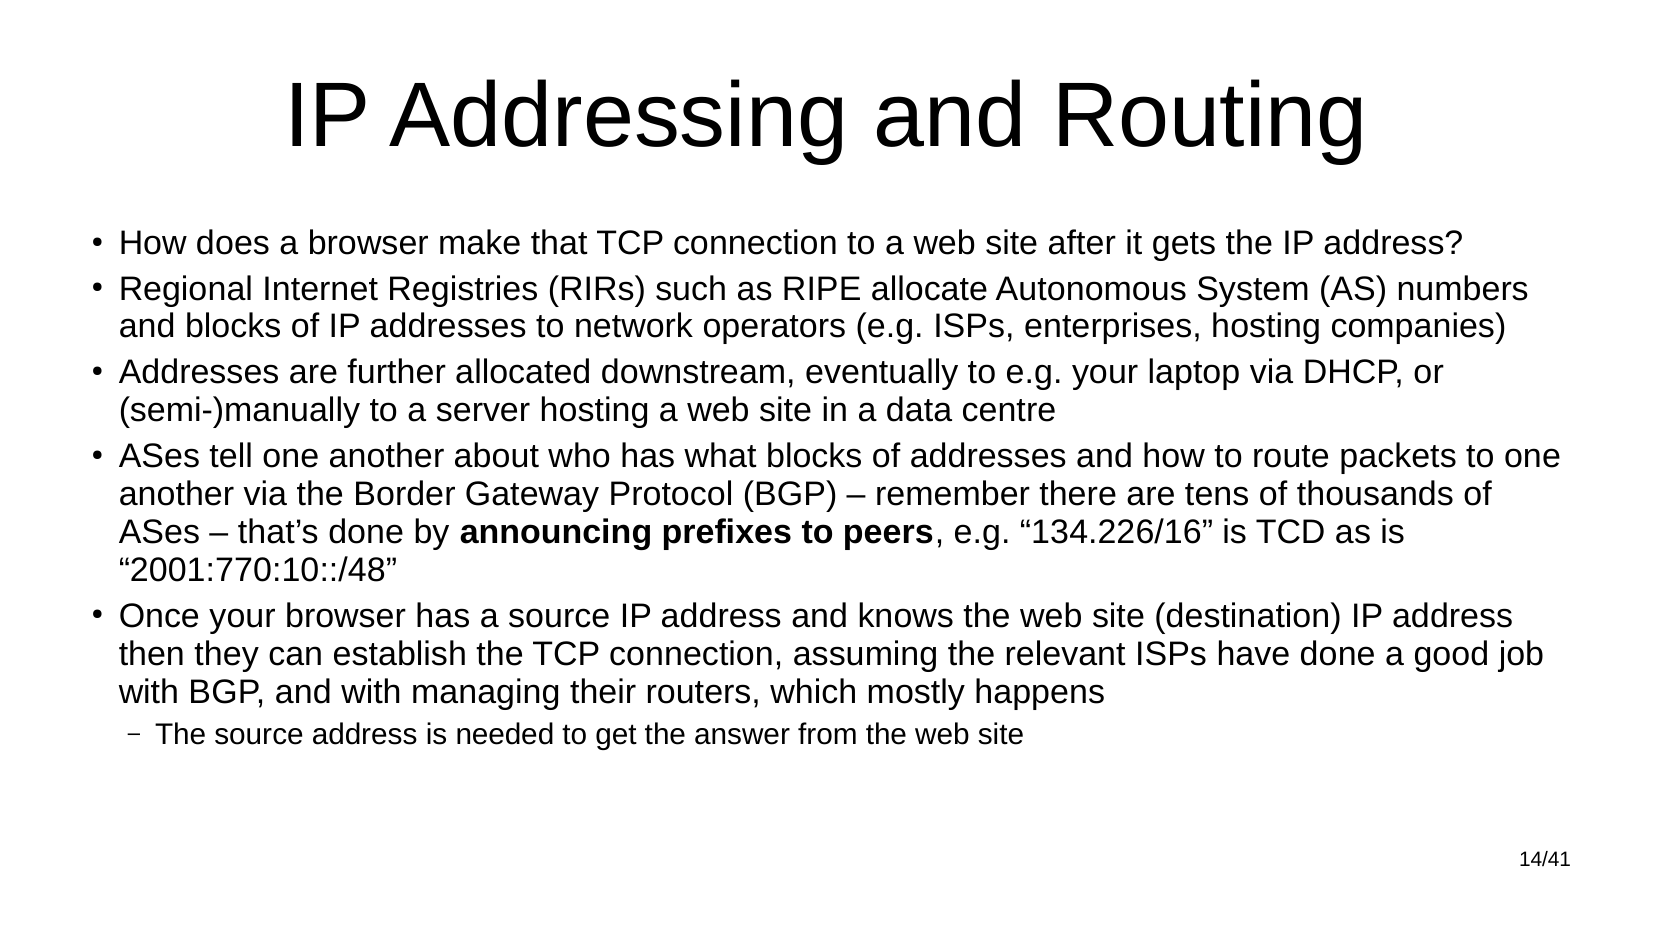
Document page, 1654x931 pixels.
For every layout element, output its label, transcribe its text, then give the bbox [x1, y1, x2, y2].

list How does a browser make that TCP connection to a web site after it gets the IP address? Regional Internet Registries (RIRs) such as RIPE allocate Autonomous System (AS) numbers and blocks of IP addresses to network operators (e.g. ISPs, enterprises, hosting companies) Addresses are further allocated downstream, eventually to e.g. your laptop via DHCP, or (semi-)manually to a server hosting a web site in a data centre ASes tell one another about who has what blocks of addresses and how to route packets to one another via the Border Gateway Protocol (BGP) – remember there are tens of thousands of ASes – that’s done by announcing prefixes to peers, e.g. “134.226/16” is TCD as is “2001:770:10::/48” Once your browser has a source IP address and knows the web site (destination) IP address then they can establish the TCP connection, assuming the relevant ISPs have done a good job with BGP, and with managing their routers, which mostly happens The source address is needed to get the answer from the web site [82, 223, 1576, 763]
title IP Addressing and Routing [82, 37, 1571, 193]
